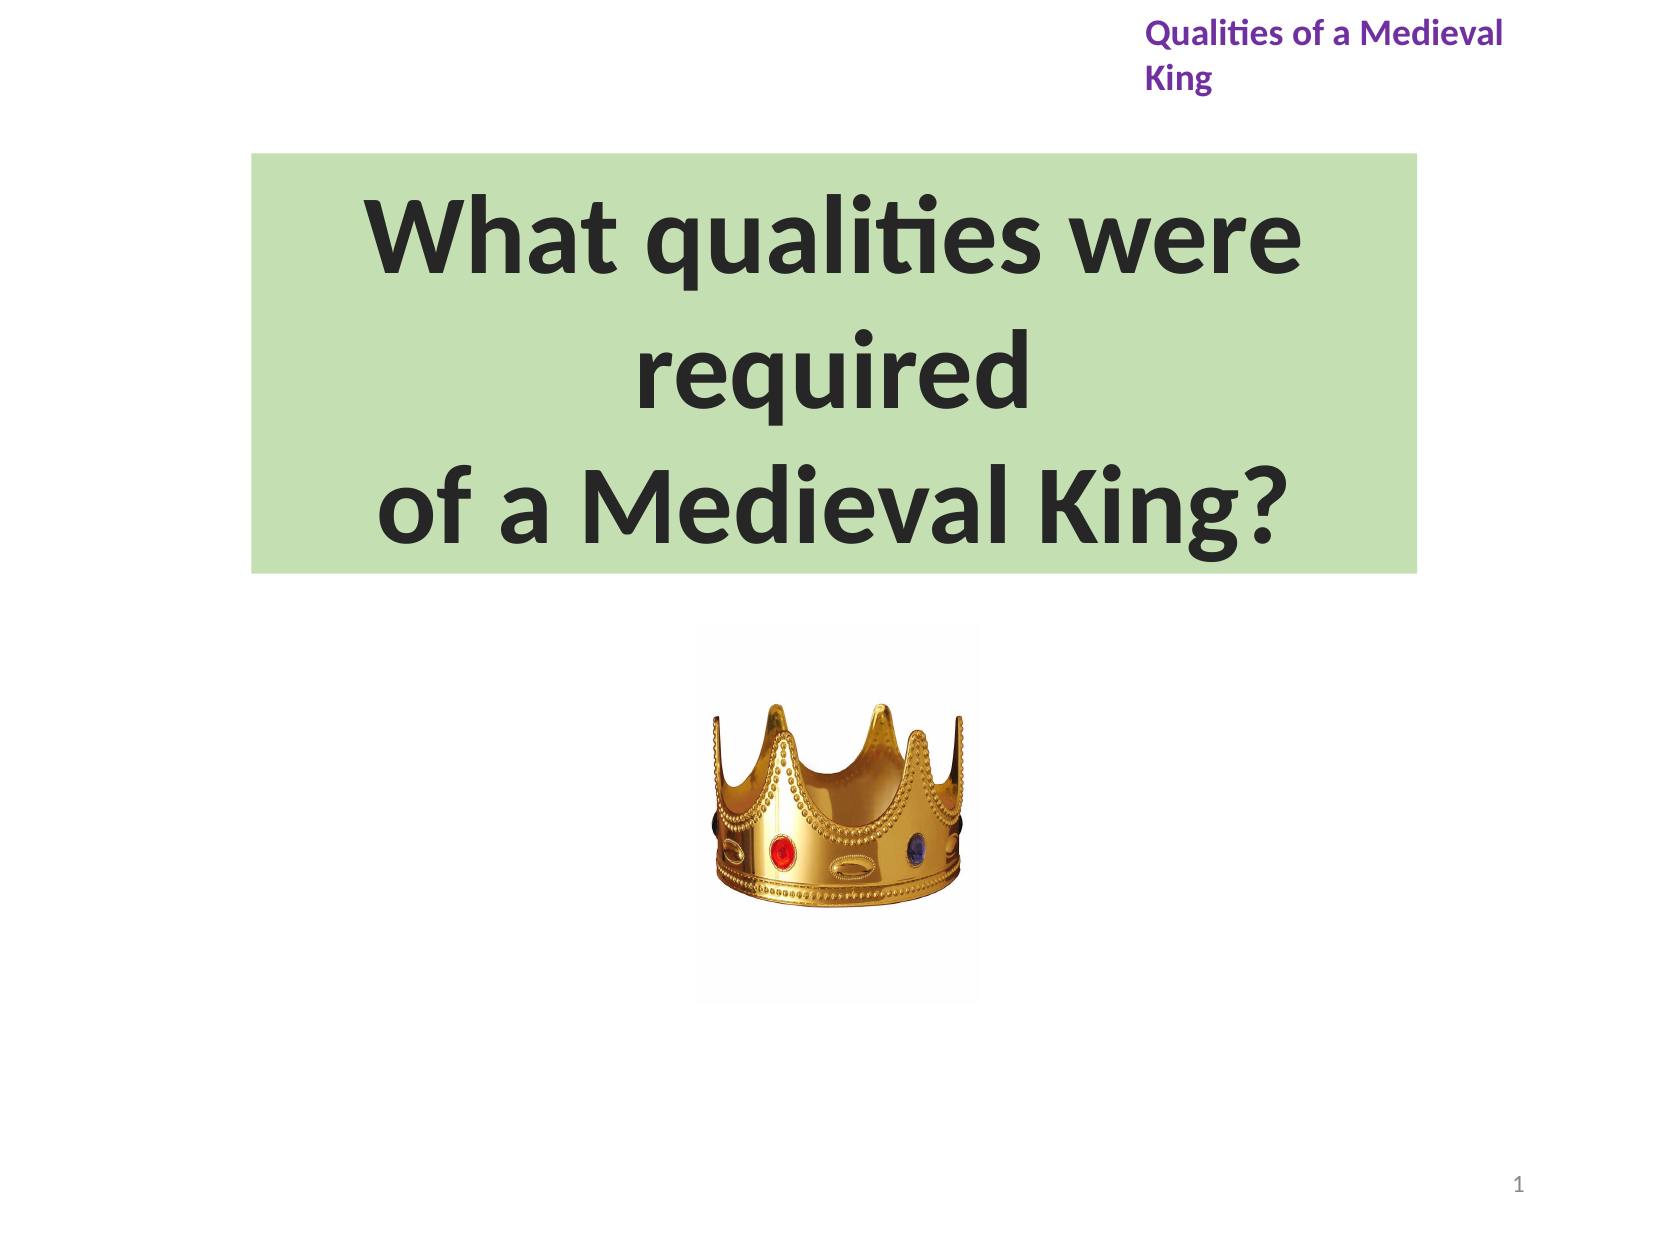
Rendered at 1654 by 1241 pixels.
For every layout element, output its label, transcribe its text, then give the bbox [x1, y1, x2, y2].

text_box What qualities were required of a Medieval King? [251, 153, 1418, 574]
picture [694, 623, 981, 1004]
slide_number <number> [1167, 1149, 1540, 1216]
text_box Qualities of a Medieval King [1130, 0, 1540, 106]
